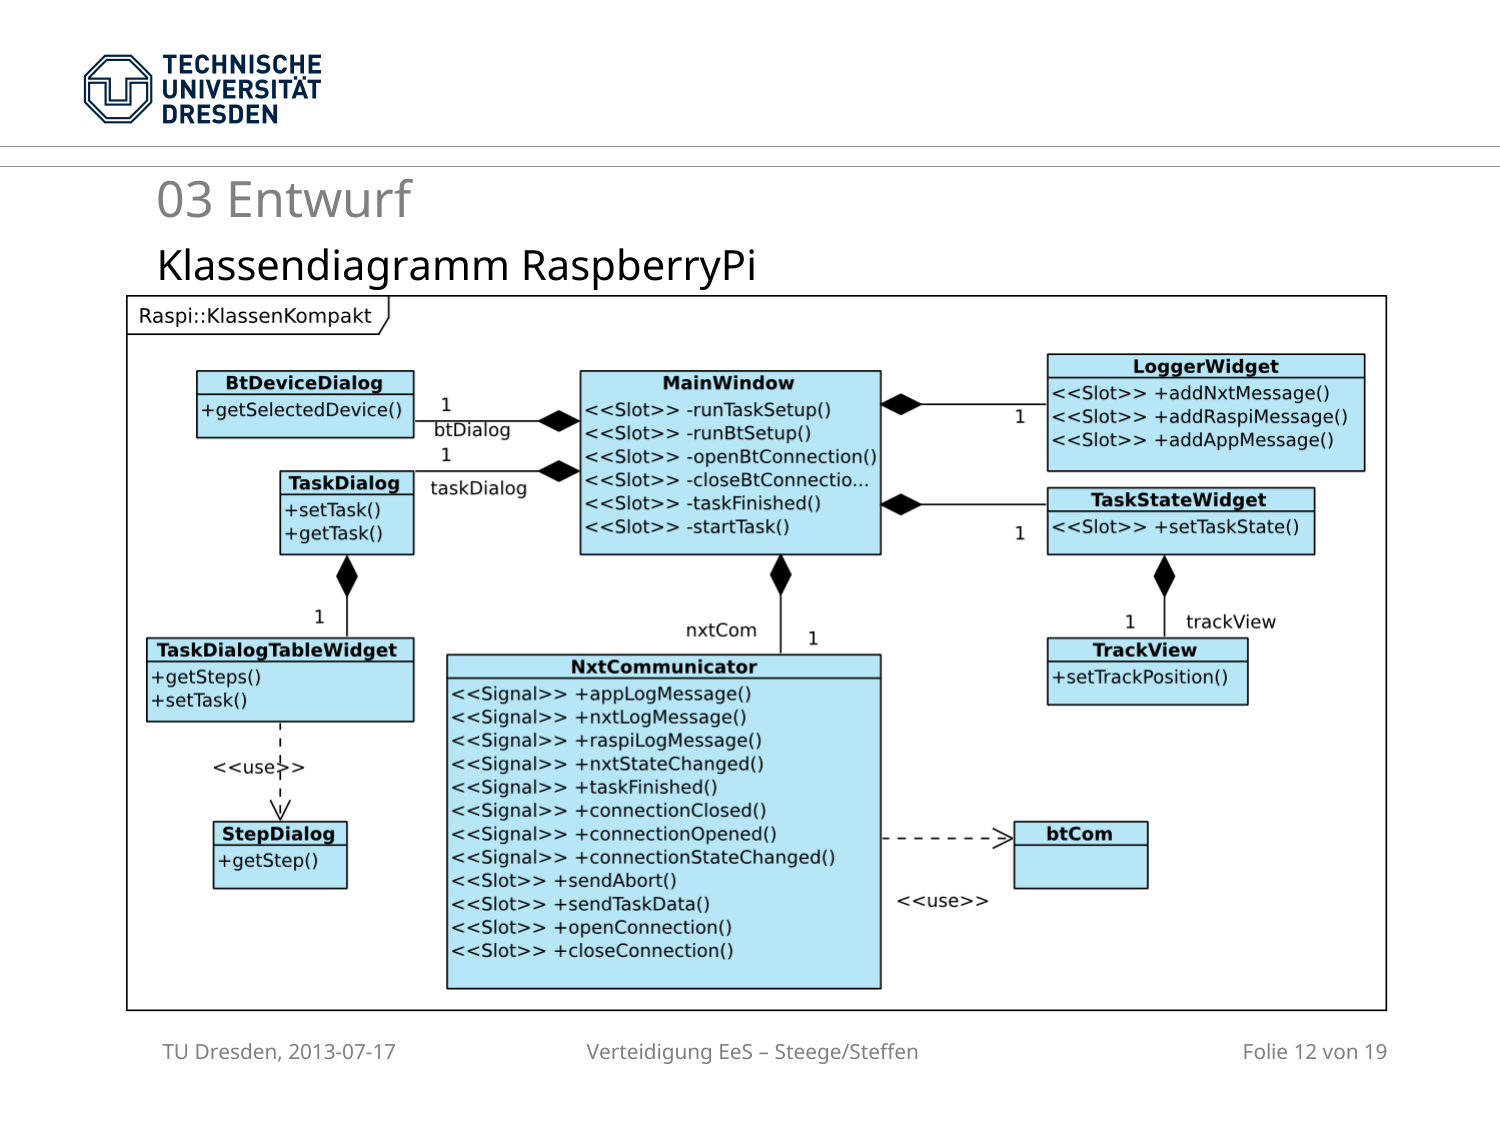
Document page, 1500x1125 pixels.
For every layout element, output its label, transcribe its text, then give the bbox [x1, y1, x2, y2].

picture [83, 54, 321, 124]
title 03 Entwurf [156, 160, 1388, 232]
picture [126, 295, 1388, 1012]
text_box Klassendiagramm RaspberryPi [156, 232, 1388, 295]
